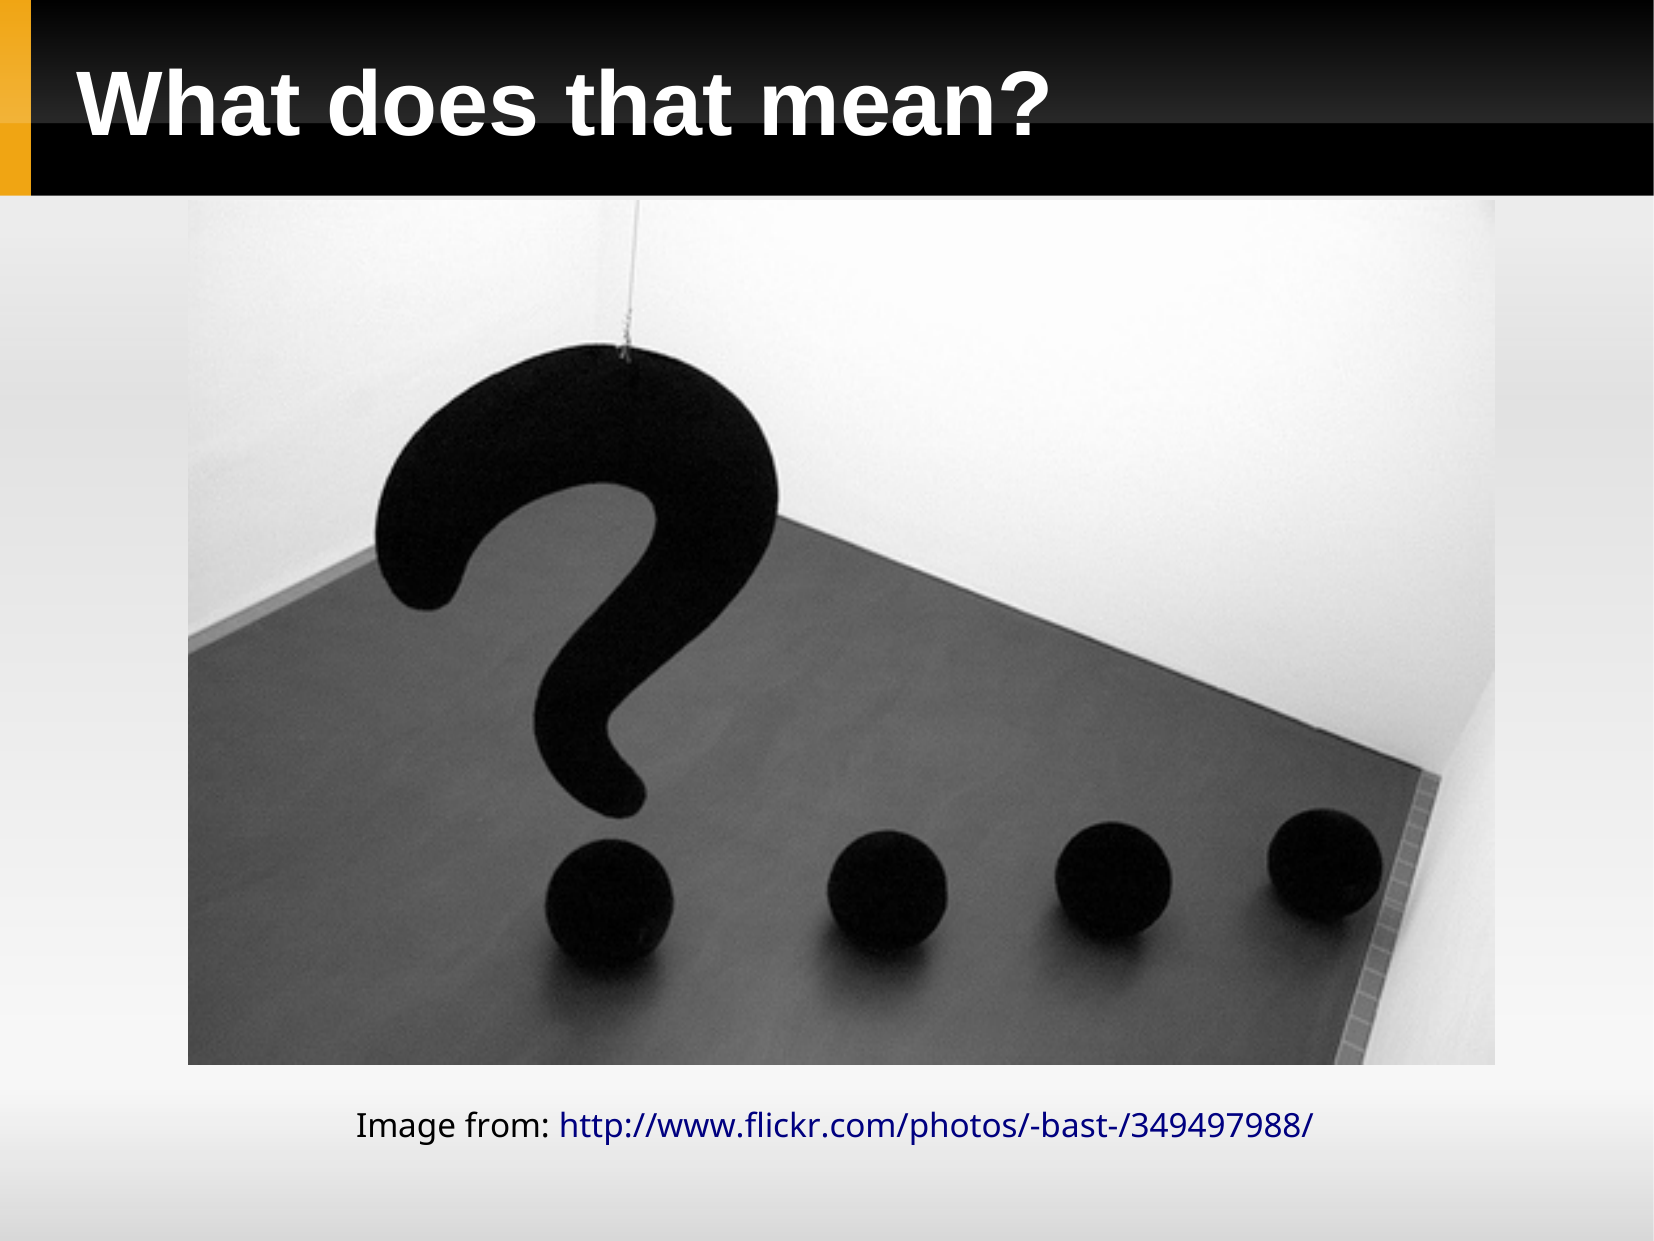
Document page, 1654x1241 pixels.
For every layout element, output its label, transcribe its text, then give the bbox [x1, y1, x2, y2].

text_box Image from: http://www.flickr.com/photos/-bast-/349497988/ [380, 1095, 1291, 1148]
title What does that mean? [76, 0, 1565, 208]
picture [0, 0, 1654, 1241]
